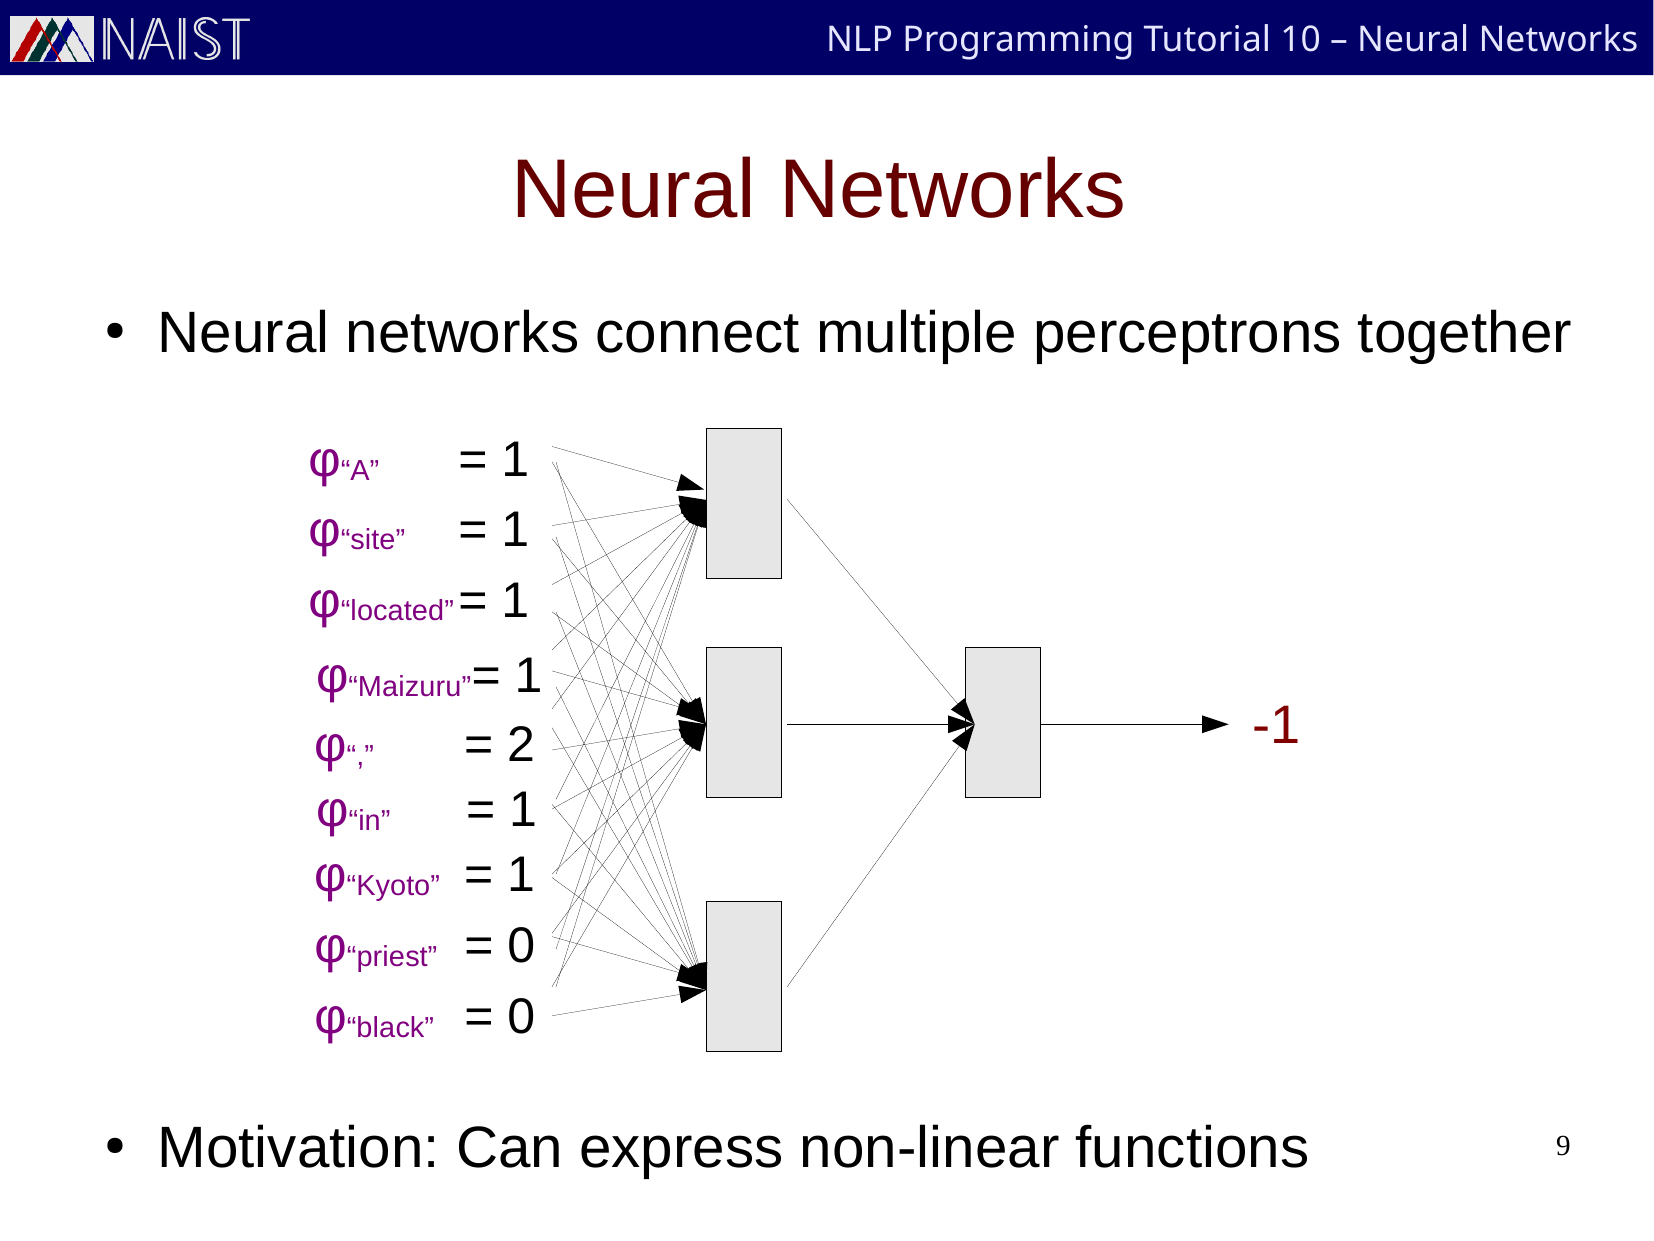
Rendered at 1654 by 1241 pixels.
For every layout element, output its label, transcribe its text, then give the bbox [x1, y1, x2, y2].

text_box φ“A” = 1 [293, 424, 545, 493]
title Neural Networks [75, 92, 1564, 285]
text_box [706, 428, 782, 579]
text_box [965, 647, 1041, 798]
text_box -1 [1237, 686, 1316, 763]
text_box φ“in” = 1 [301, 774, 552, 862]
text_box φ“Maizuru”= 1 [301, 639, 558, 727]
text_box φ“,” = 2 [299, 708, 551, 797]
list Motivation: Can express non-linear functions [86, 1114, 1576, 1181]
text_box φ“located” = 1 [293, 564, 545, 652]
picture [102, 17, 251, 60]
text_box [706, 901, 782, 1052]
text_box φ“site” = 1 [293, 493, 545, 564]
text_box [706, 647, 782, 798]
text_box φ“priest” = 0 [299, 910, 551, 980]
list Neural networks connect multiple perceptrons together [86, 300, 1576, 366]
text_box φ“Kyoto” = 1 [299, 839, 551, 910]
text_box φ“black” = 0 [299, 980, 551, 1069]
picture [10, 16, 94, 62]
